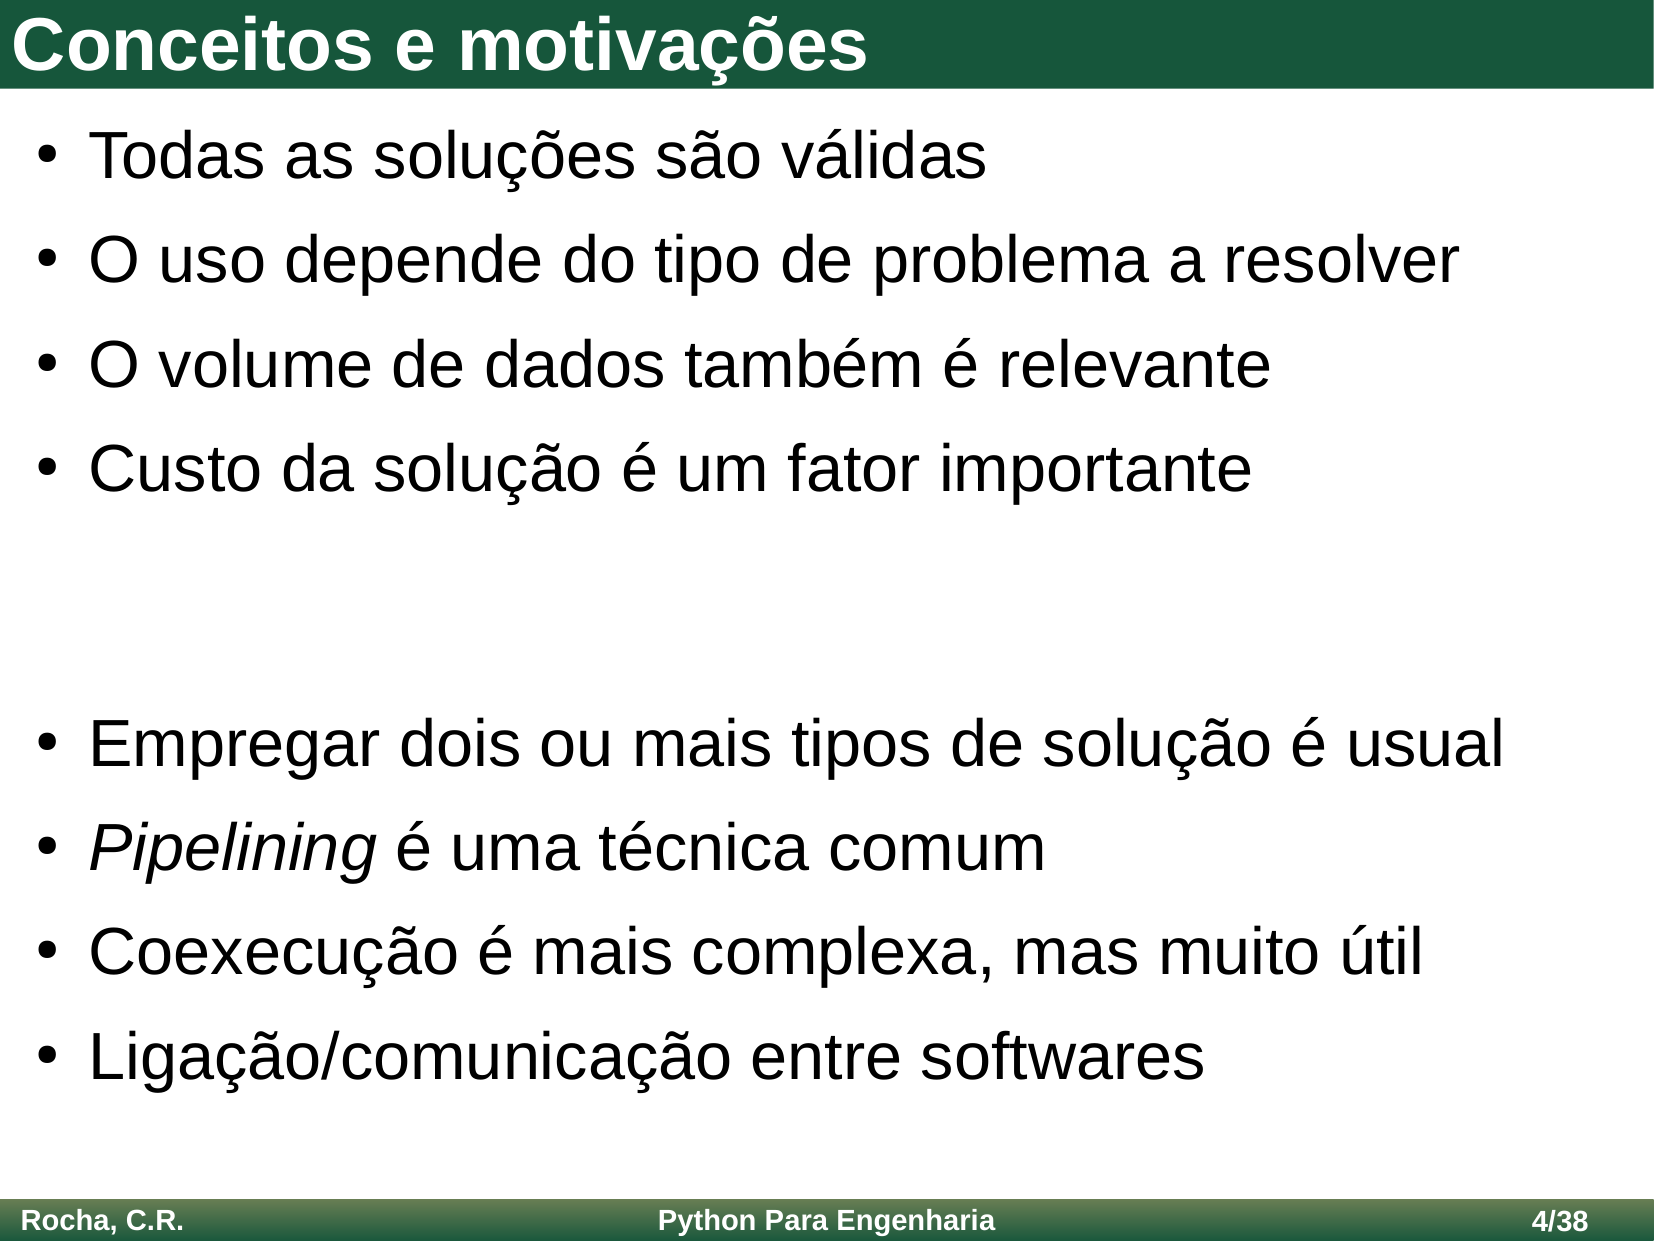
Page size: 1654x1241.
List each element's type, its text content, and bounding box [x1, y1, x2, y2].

list Todas as soluções são válidas O uso depende do tipo de problema a resolver O volume de dados também é relevante Custo da solução é um fator importante Empregar dois ou mais tipos de solução é usual Pipelining é uma técnica comum Coexecução é mais complexa, mas muito útil Ligação/comunicação entre softwares [17, 118, 1625, 1152]
title Conceitos e motivações [11, 0, 1625, 89]
